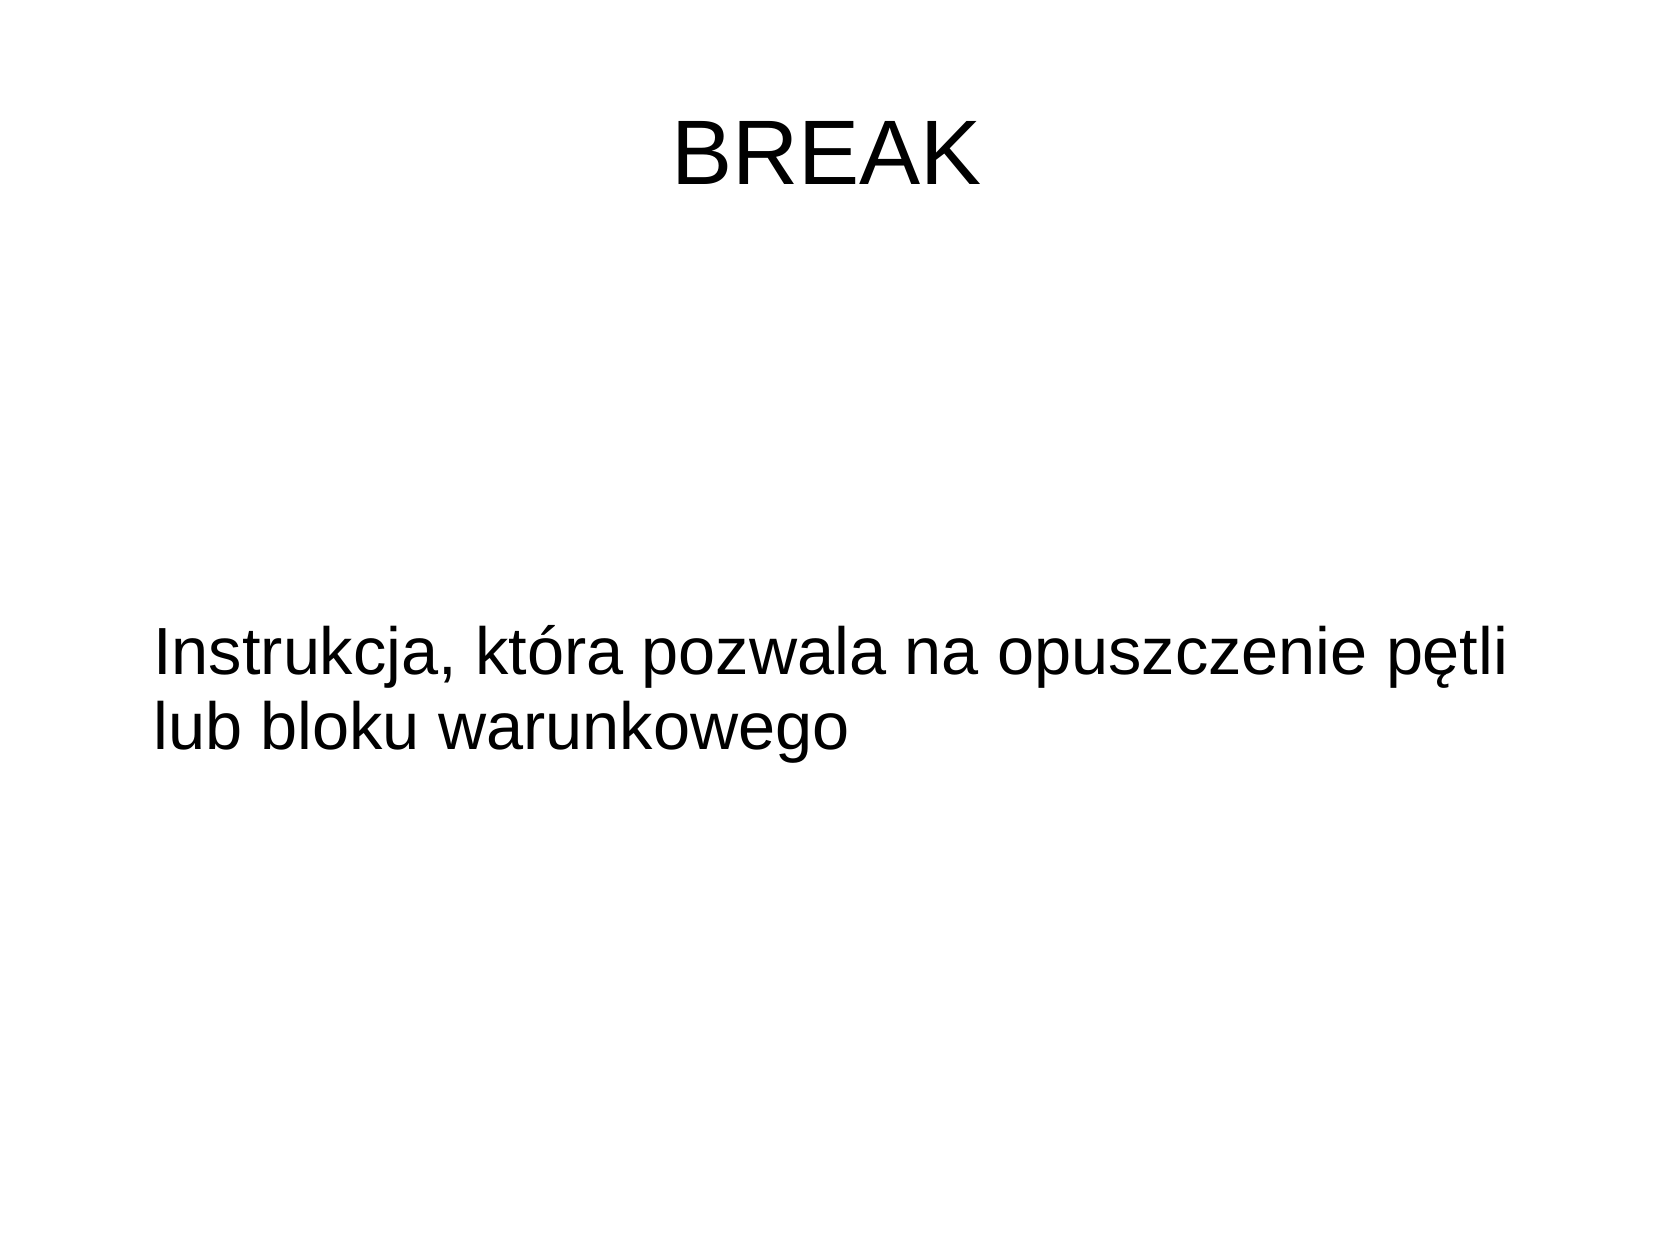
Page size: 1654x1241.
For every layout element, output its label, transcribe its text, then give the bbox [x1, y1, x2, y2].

title BREAK [82, 49, 1571, 257]
list Instrukcja, która pozwala na opuszczenie pętli lub bloku warunkowego [82, 614, 1571, 1109]
